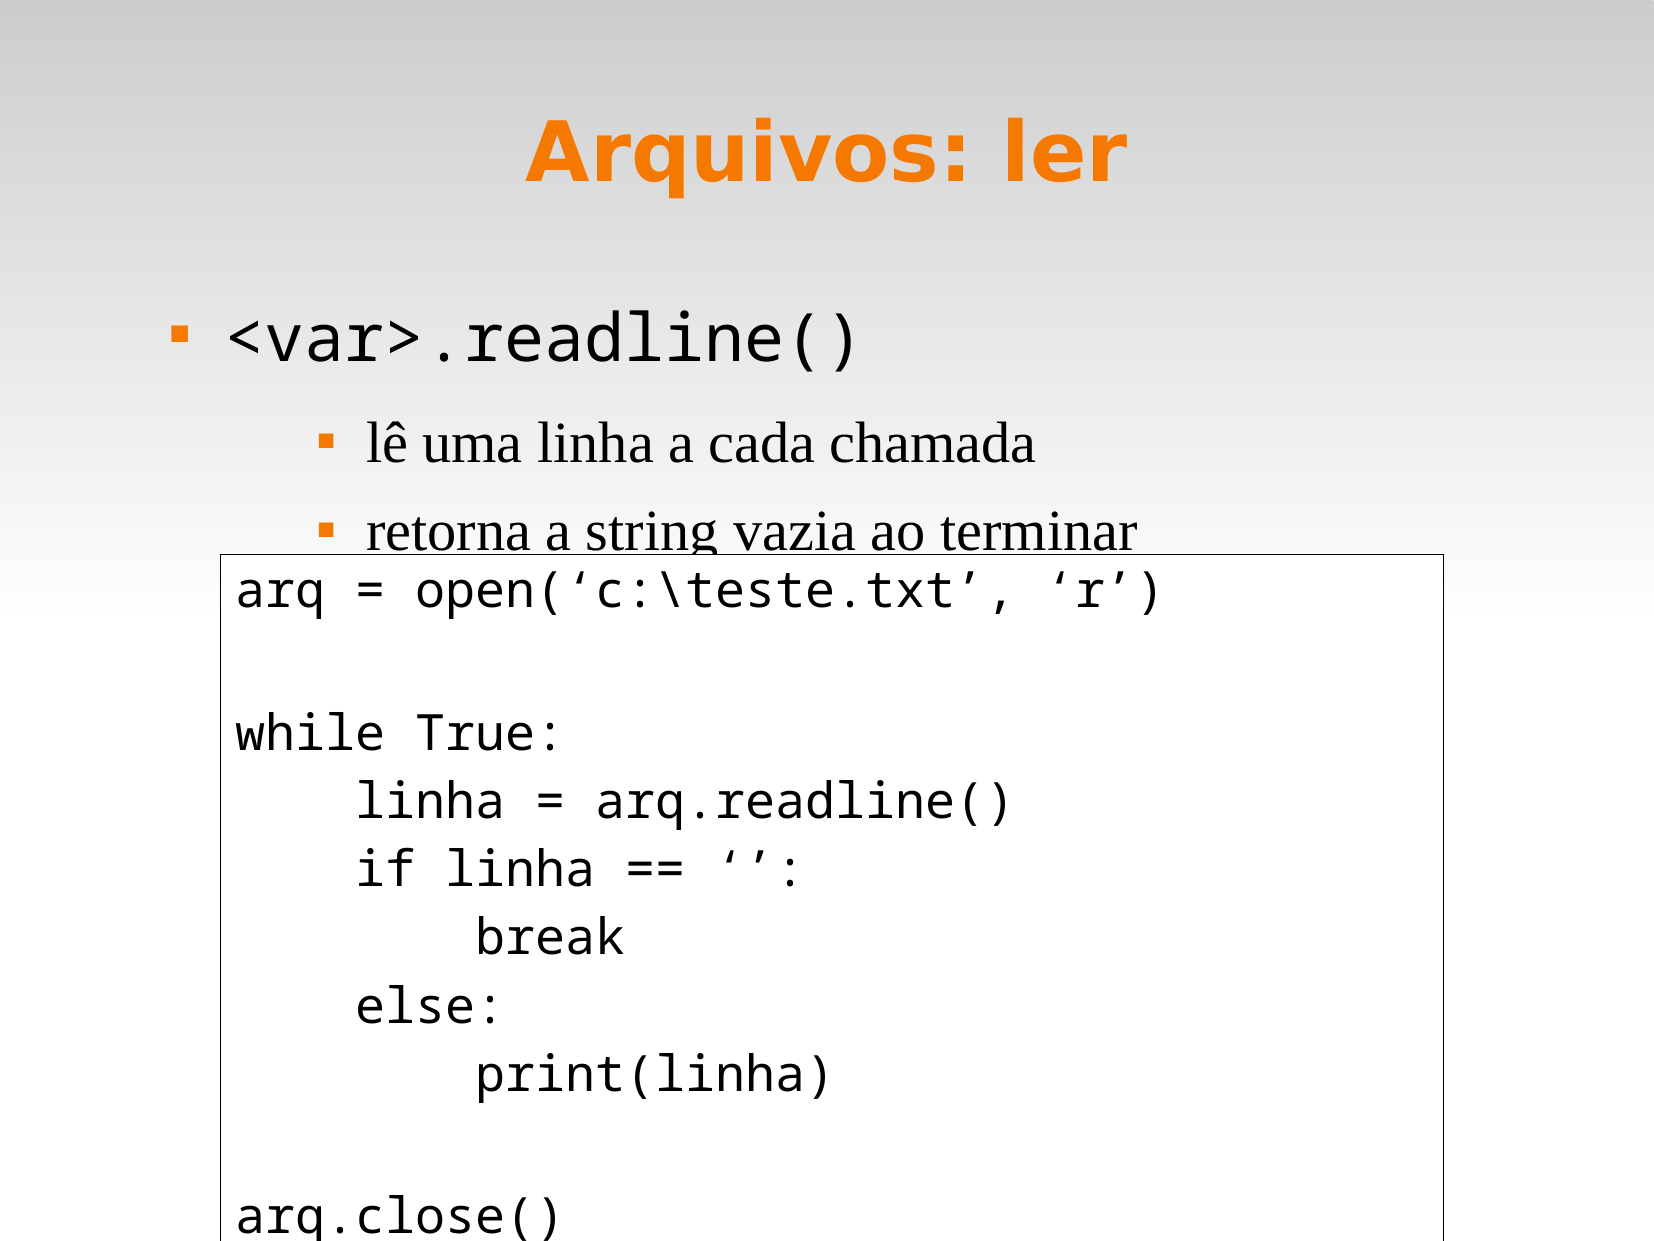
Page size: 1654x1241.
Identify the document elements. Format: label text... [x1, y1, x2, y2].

list <var>.readline() lê uma linha a cada chamada retorna a string vazia ao terminar [82, 290, 1571, 1189]
text_box arq = open(‘c:\teste.txt’, ‘r’) while True: linha = arq.readline() if linha == ‘’: break else: print(linha) arq.close() [220, 605, 1444, 1198]
title Arquivos: ler [82, 49, 1571, 257]
